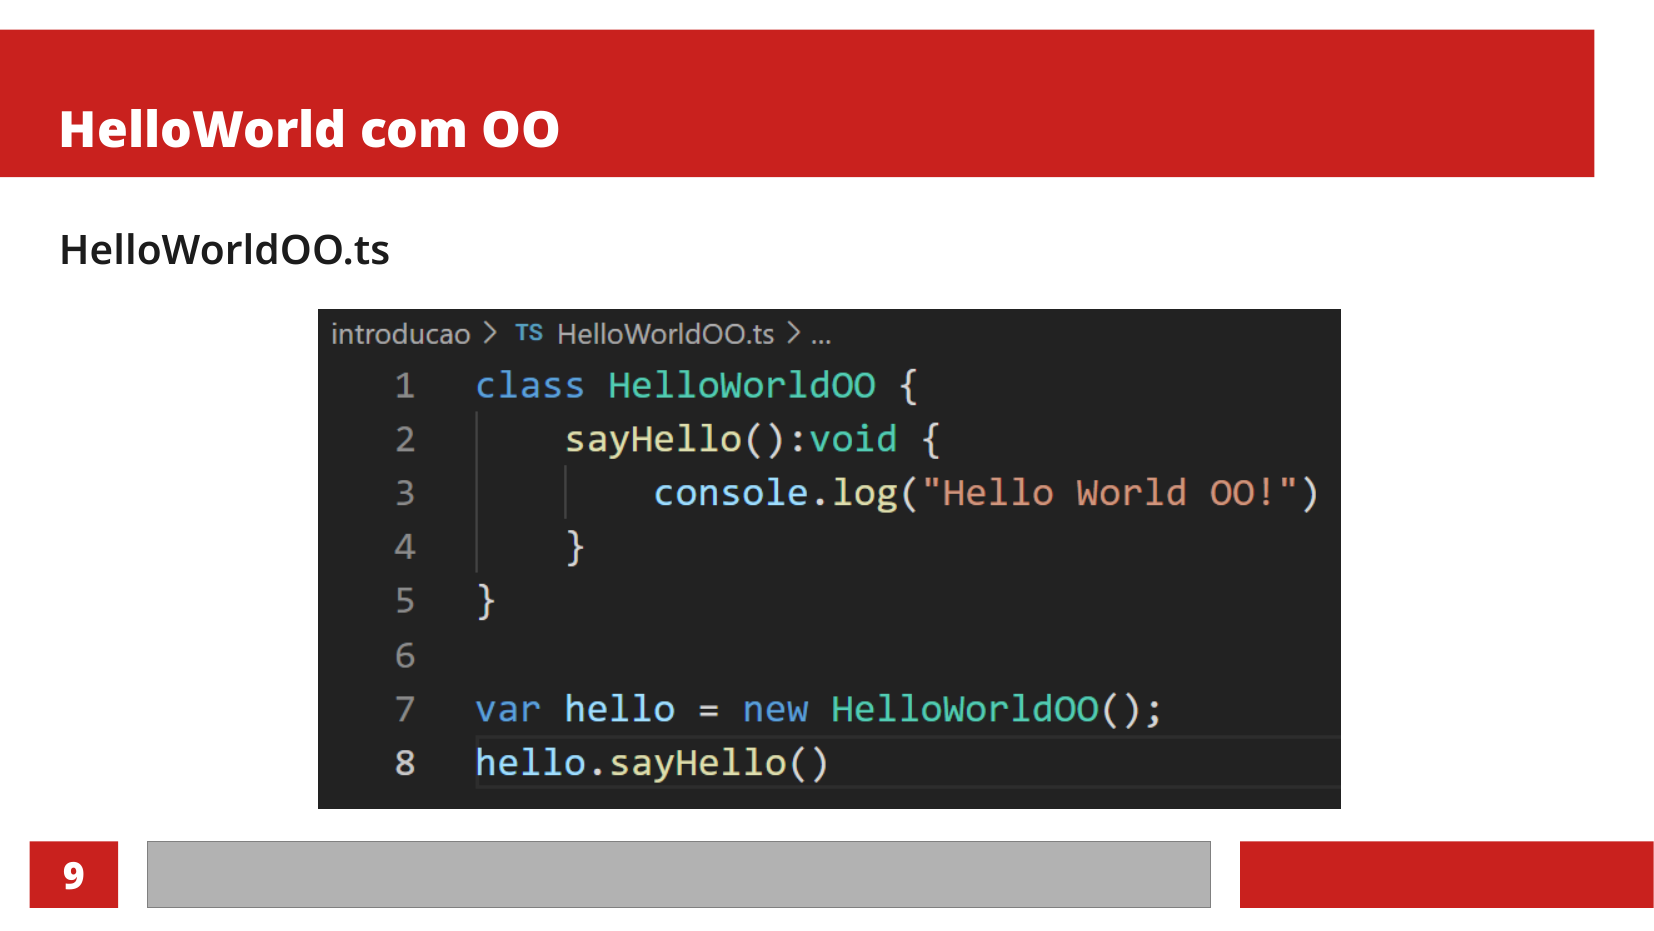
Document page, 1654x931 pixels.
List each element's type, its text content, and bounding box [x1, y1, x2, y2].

list HelloWorldOO.ts [59, 221, 1565, 798]
picture [318, 309, 1341, 810]
title HelloWorld com OO [59, 44, 1595, 163]
